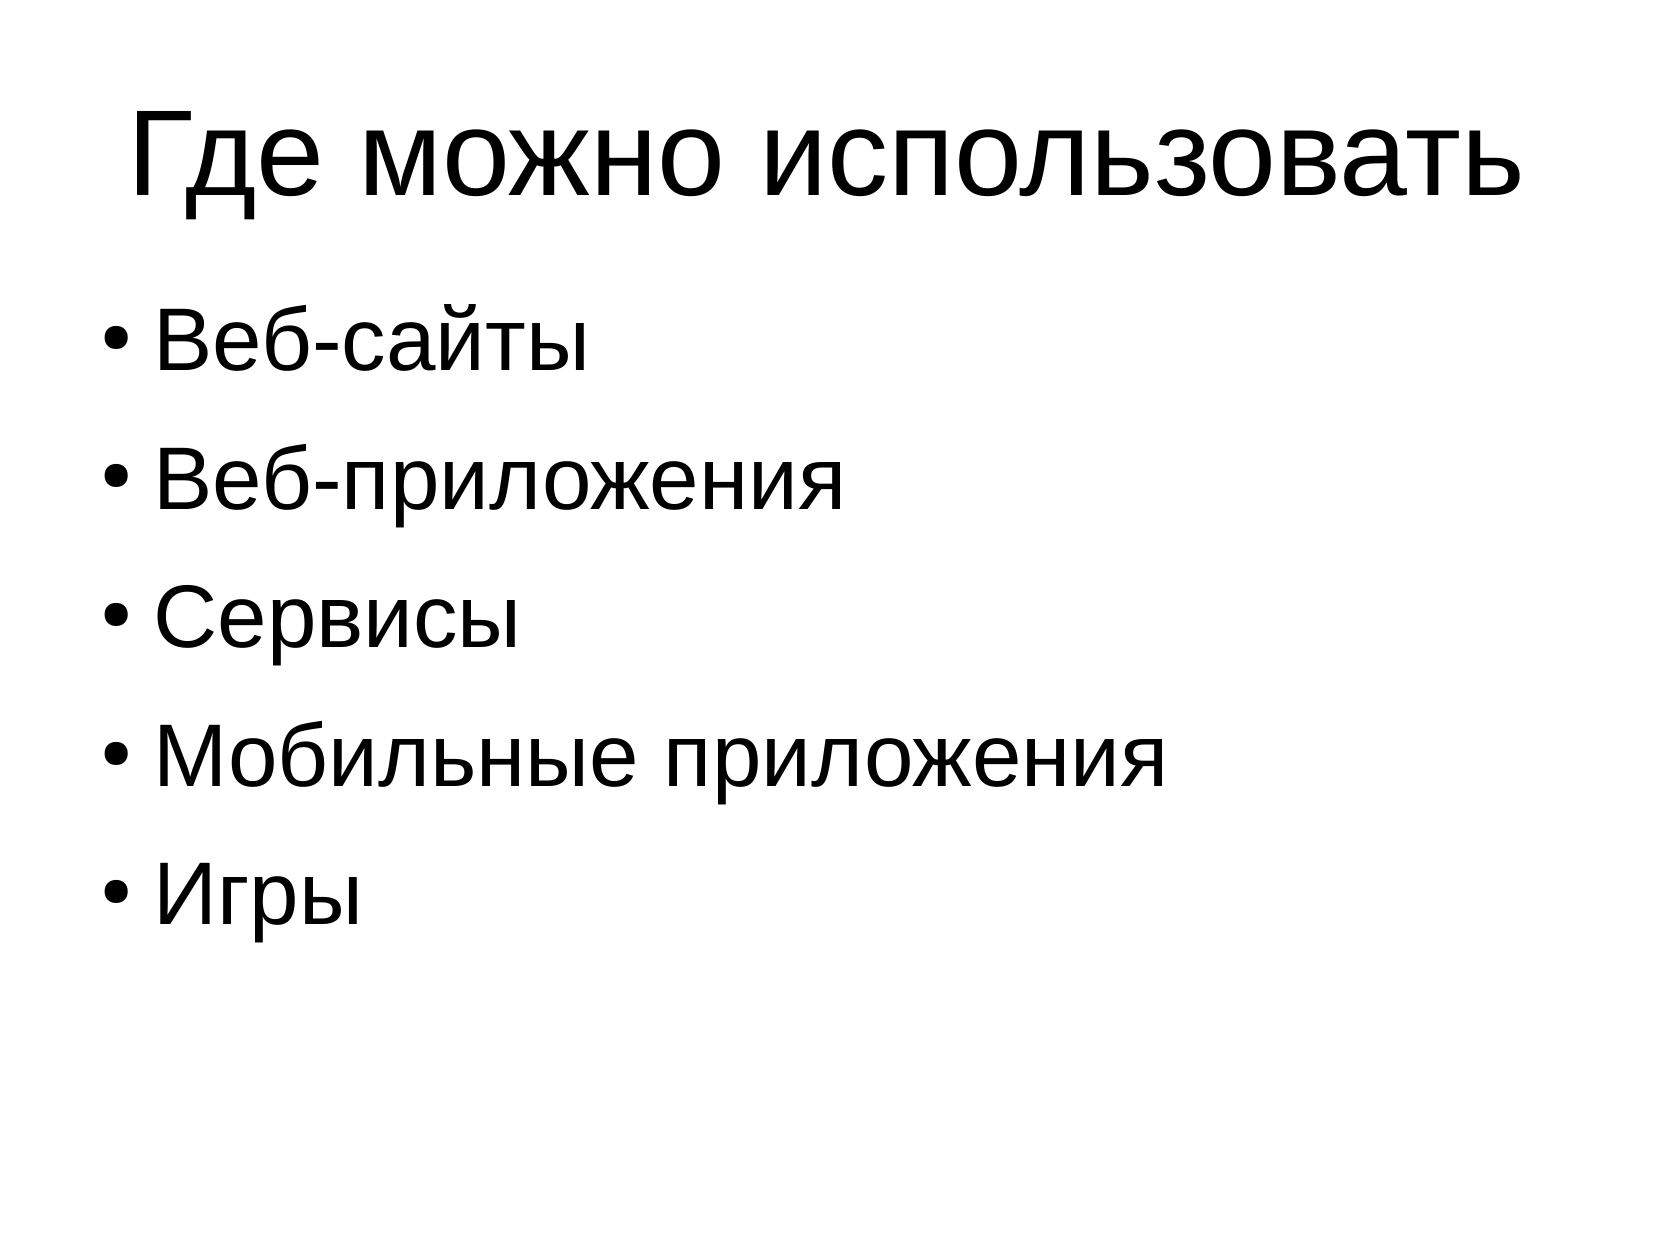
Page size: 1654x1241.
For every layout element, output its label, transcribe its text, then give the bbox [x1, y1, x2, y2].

title Где можно использовать [82, 49, 1571, 257]
list Веб-сайты Веб-приложения Сервисы Мобильные приложения Игры [82, 290, 1571, 1010]
